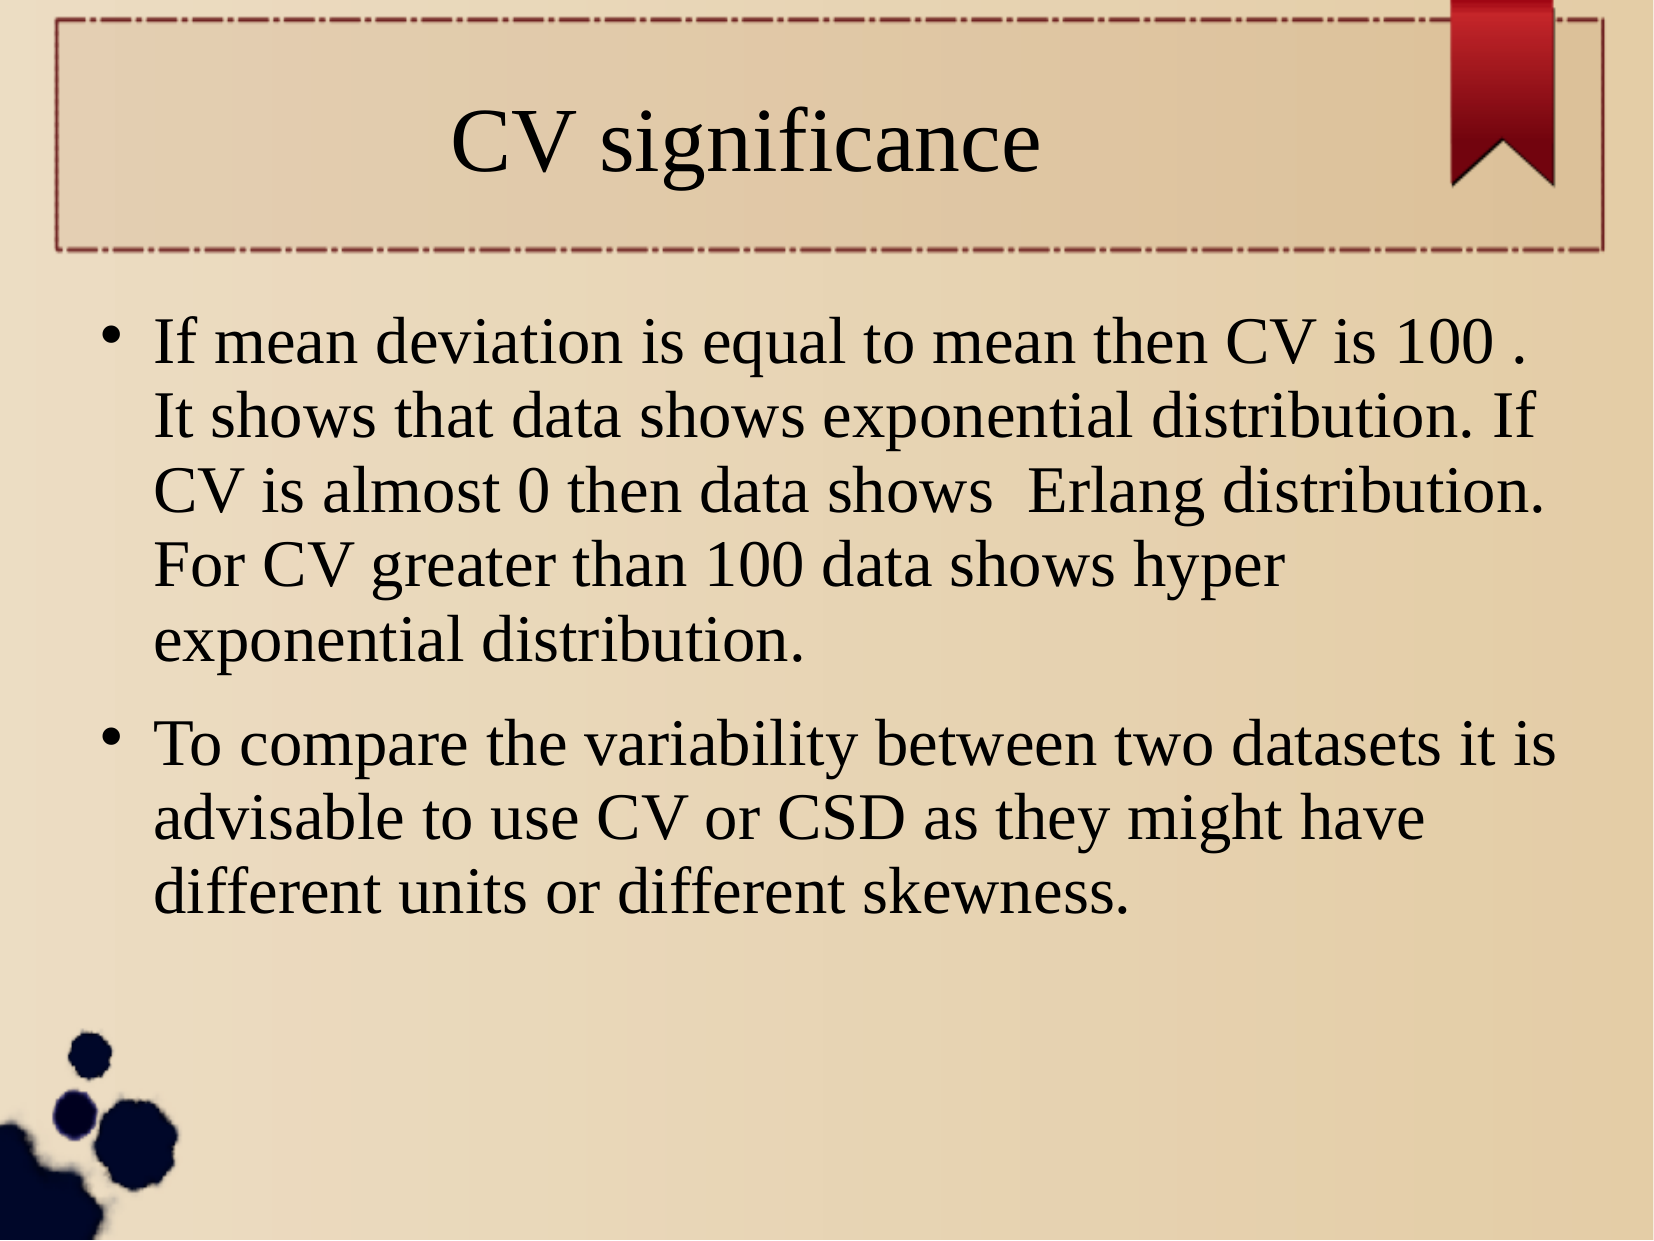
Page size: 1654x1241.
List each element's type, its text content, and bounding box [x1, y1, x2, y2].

title CV significance [82, 47, 1412, 229]
list If mean deviation is equal to mean then CV is 100 . It shows that data shows exponential distribution. If CV is almost 0 then data shows Erlang distribution. For CV greater than 100 data shows hyper exponential distribution. To compare the variability between two datasets it is advisable to use CV or CSD as they might have different units or different skewness. [82, 299, 1571, 1019]
picture [0, 0, 1654, 1240]
